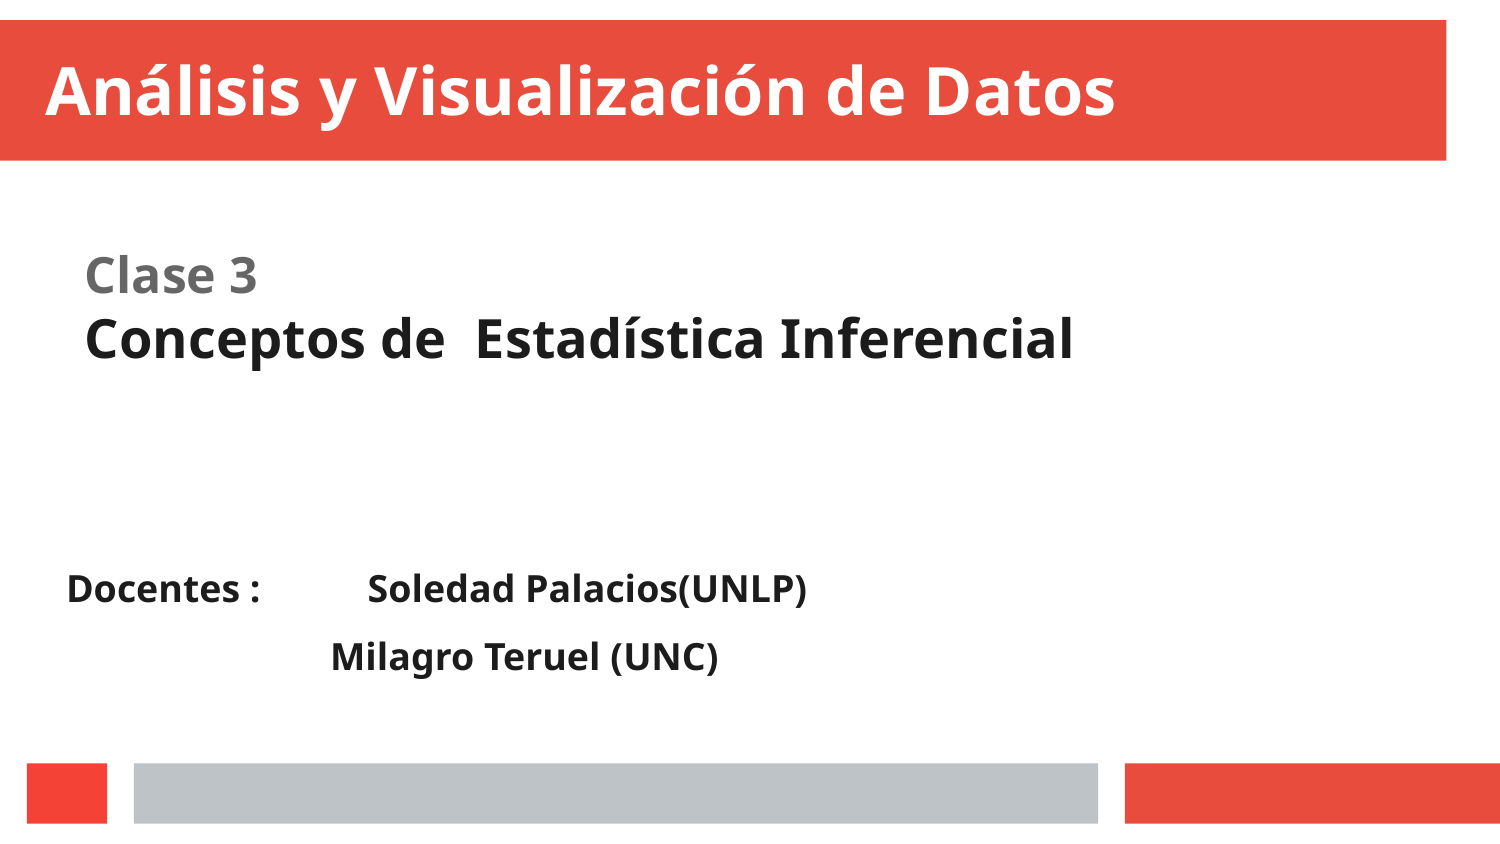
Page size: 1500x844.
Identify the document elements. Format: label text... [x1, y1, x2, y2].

text_box Análisis y Visualización de Datos [45, 26, 1500, 130]
text_box Docentes : Soledad Palacios(UNLP) Milagro Teruel (UNC) [51, 549, 1255, 690]
text_box Clase 3 Conceptos de Estadística Inferencial [70, 228, 1274, 370]
